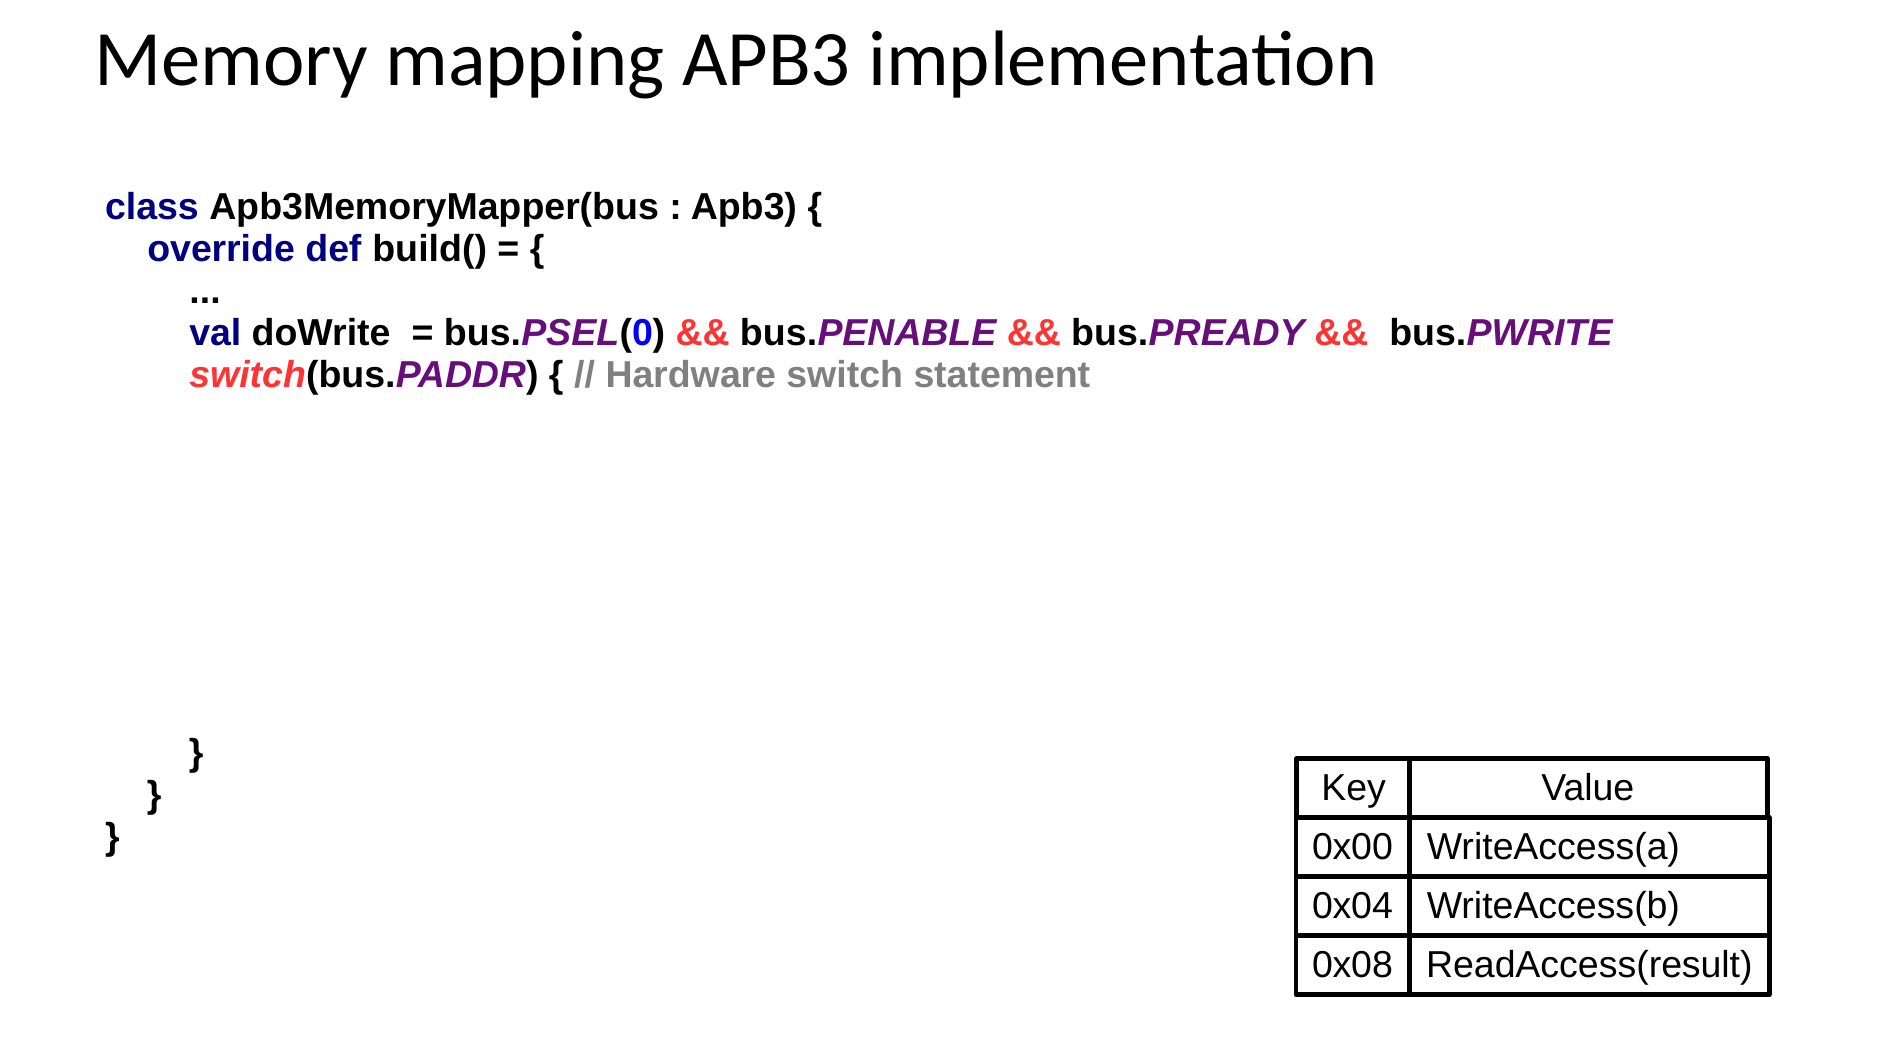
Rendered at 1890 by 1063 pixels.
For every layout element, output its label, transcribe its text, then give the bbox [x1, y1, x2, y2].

picture [1293, 755, 1772, 997]
title Memory mapping APB3 implementation [94, 0, 1796, 155]
text_box class Apb3MemoryMapper(bus : Apb3) { override def build() = { ... val doWrite = bus.PSEL(0) && bus.PENABLE && bus.PREADY && bus.PWRITE switch(bus.PADDR) { // Hardware switch statement } } } [90, 178, 1819, 1058]
